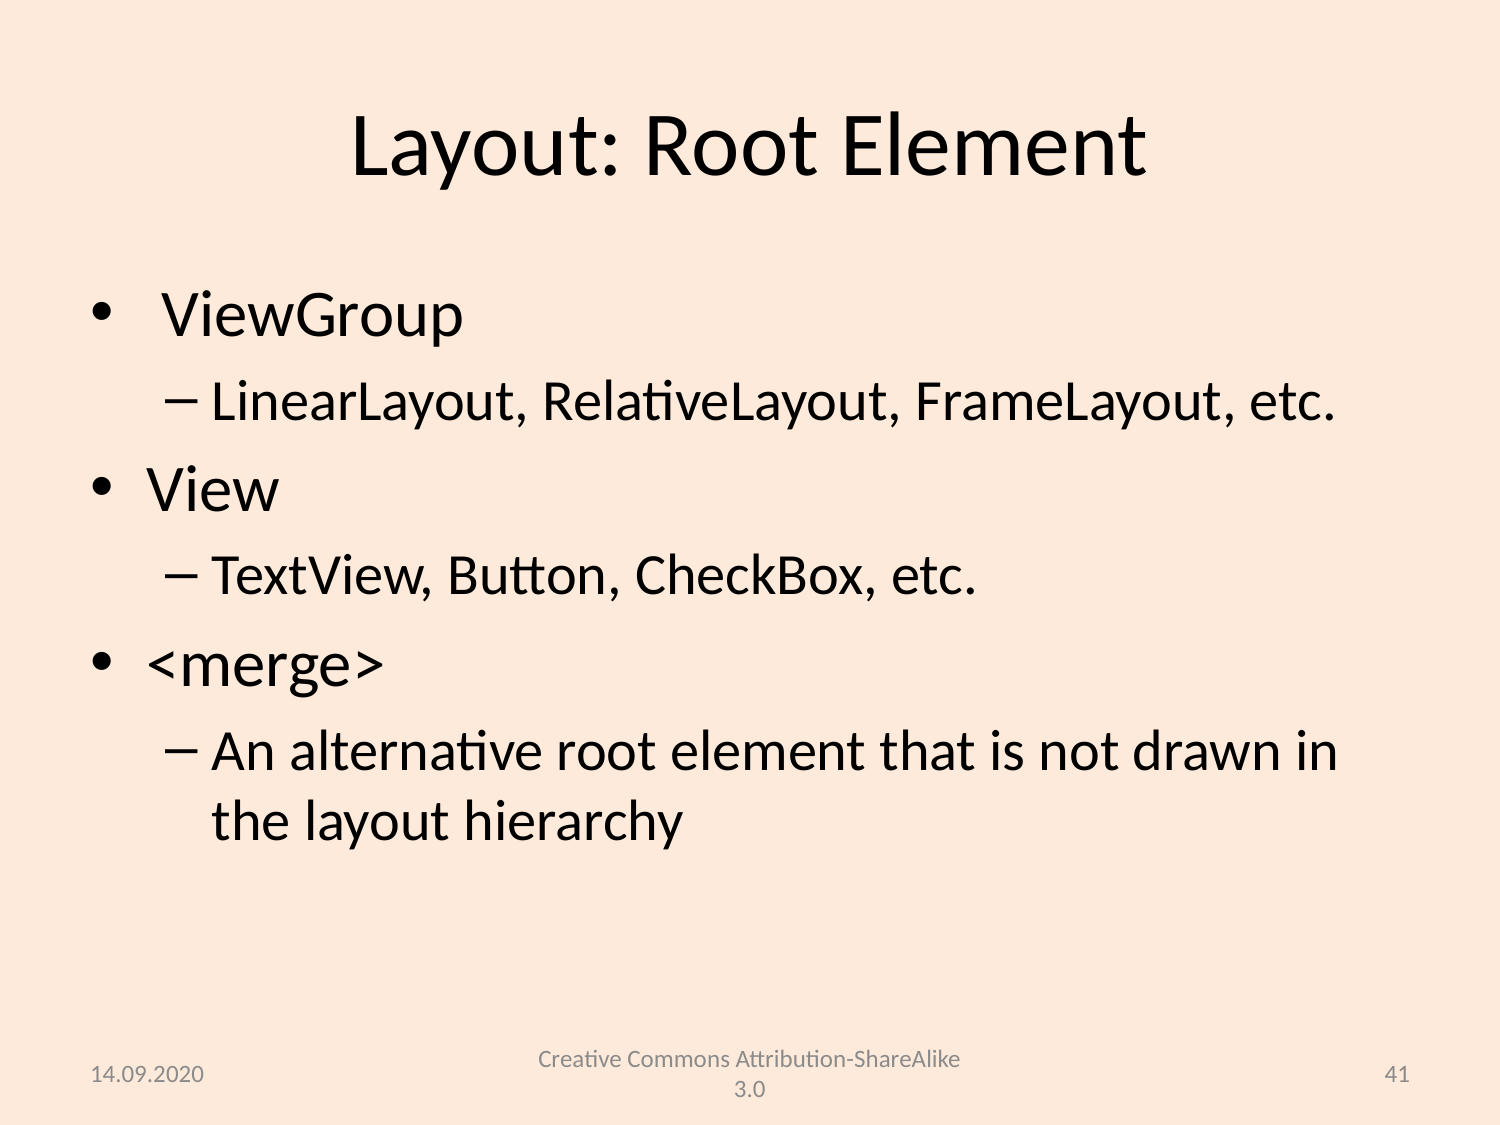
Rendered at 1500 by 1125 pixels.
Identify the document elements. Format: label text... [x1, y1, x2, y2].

list ViewGroup LinearLayout, RelativeLayout, FrameLayout, etc. View TextView, Button, CheckBox, etc. <merge> An alternative root element that is not drawn in the layout hierarchy [75, 262, 1425, 1005]
title Layout: Root Element [75, 45, 1425, 233]
footer Creative Commons Attribution-ShareAlike 3.0 [512, 1042, 988, 1103]
slide_number <number> [1074, 1042, 1425, 1103]
